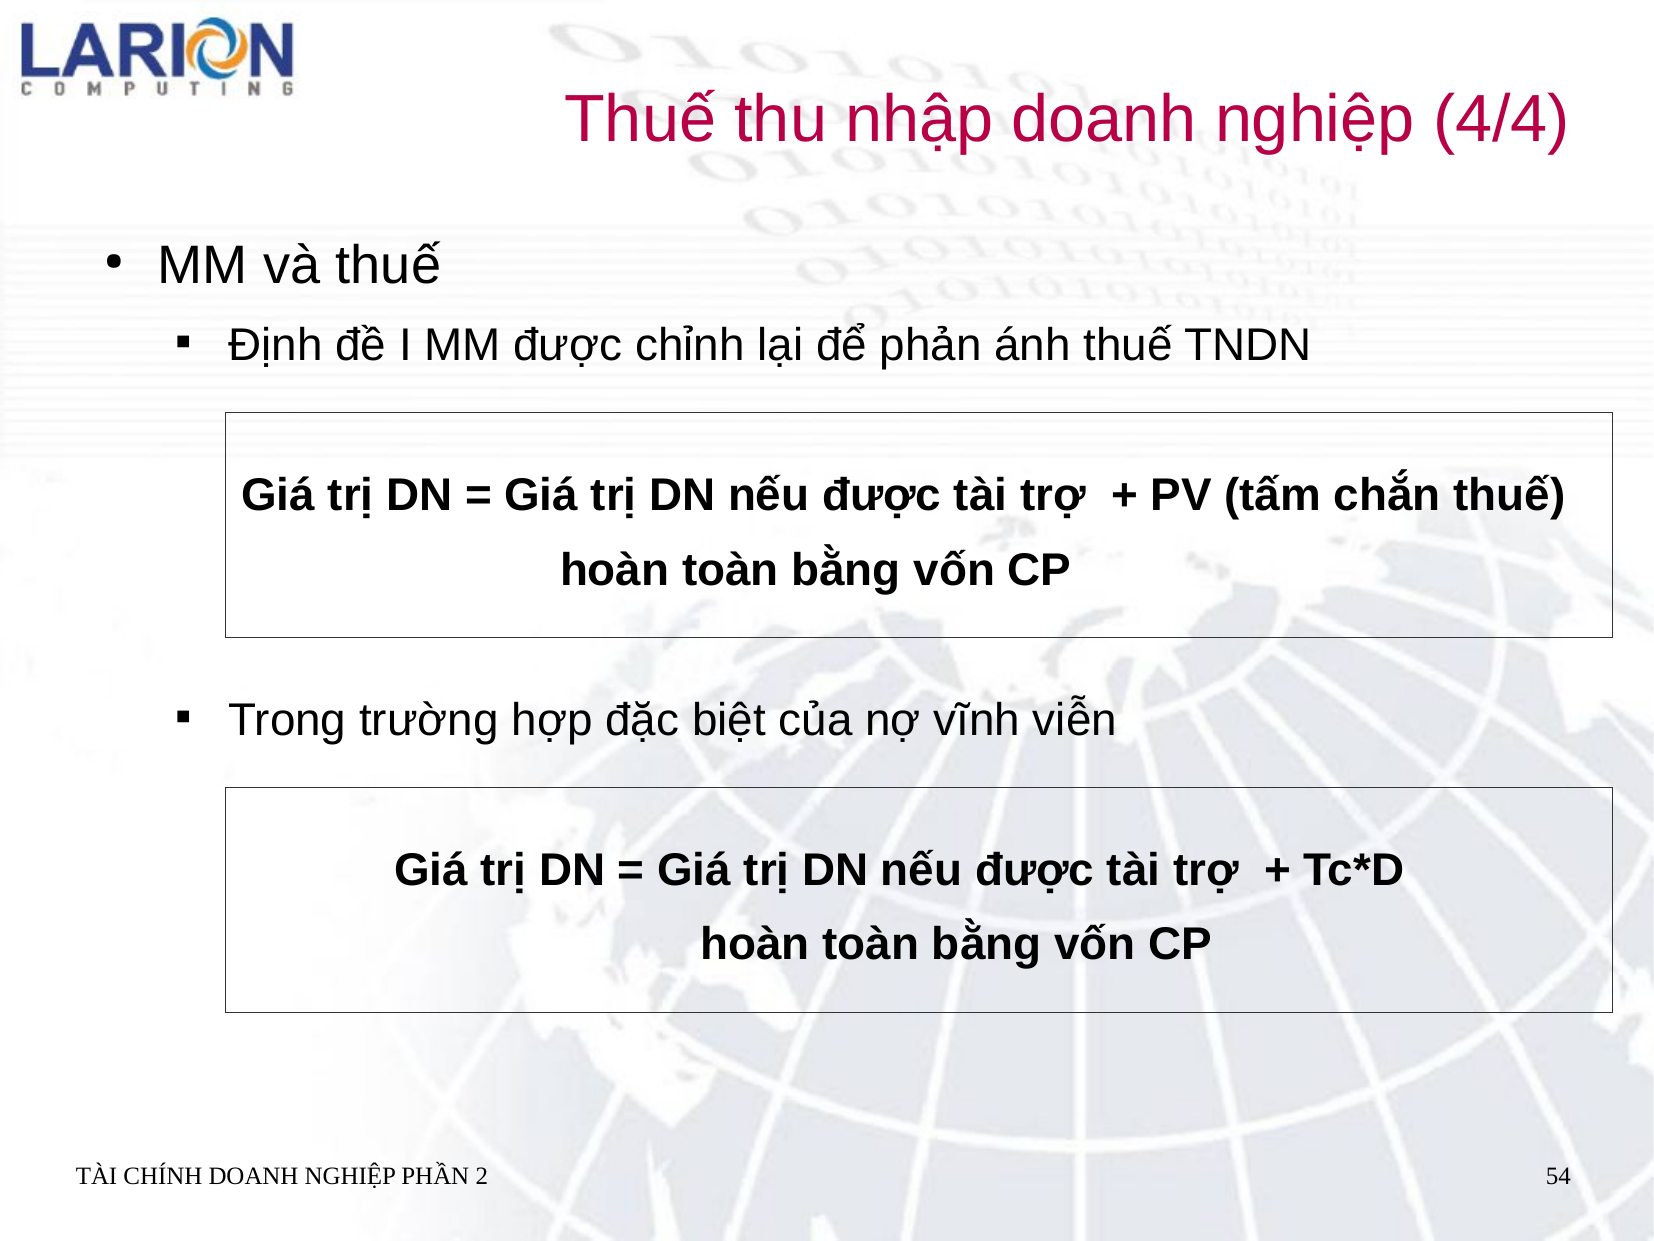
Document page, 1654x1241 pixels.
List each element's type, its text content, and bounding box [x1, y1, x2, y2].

list MM và thuế Định đề I MM được chỉnh lại để phản ánh thuế TNDN Giá trị DN = Giá trị DN nếu được tài trợ + PV (tấm chắn thuế) hoàn toàn bằng vốn CP Trong trường hợp đặc biệt của nợ vĩnh viễn Giá trị DN = Giá trị DN nếu được tài trợ + Tc*D hoàn toàn bằng vốn CP [86, 234, 1576, 1039]
title Thuế thu nhập doanh nghiệp (4/4) [300, 49, 1571, 188]
picture [0, 0, 1654, 1241]
list MM và thuế Định đề I MM được chỉnh lại để phản ánh thuế TNDN Giá trị DN = Giá trị DN nếu được tài trợ + PV (tấm chắn thuế) hoàn toàn bằng vốn CP Trong trường hợp đặc biệt của nợ vĩnh viễn Giá trị DN = Giá trị DN nếu được tài trợ + Tc*D hoàn toàn bằng vốn CP [226, 788, 1576, 1012]
list MM và thuế Định đề I MM được chỉnh lại để phản ánh thuế TNDN Giá trị DN = Giá trị DN nếu được tài trợ + PV (tấm chắn thuế) hoàn toàn bằng vốn CP Trong trường hợp đặc biệt của nợ vĩnh viễn Giá trị DN = Giá trị DN nếu được tài trợ + Tc*D hoàn toàn bằng vốn CP [226, 413, 1576, 637]
